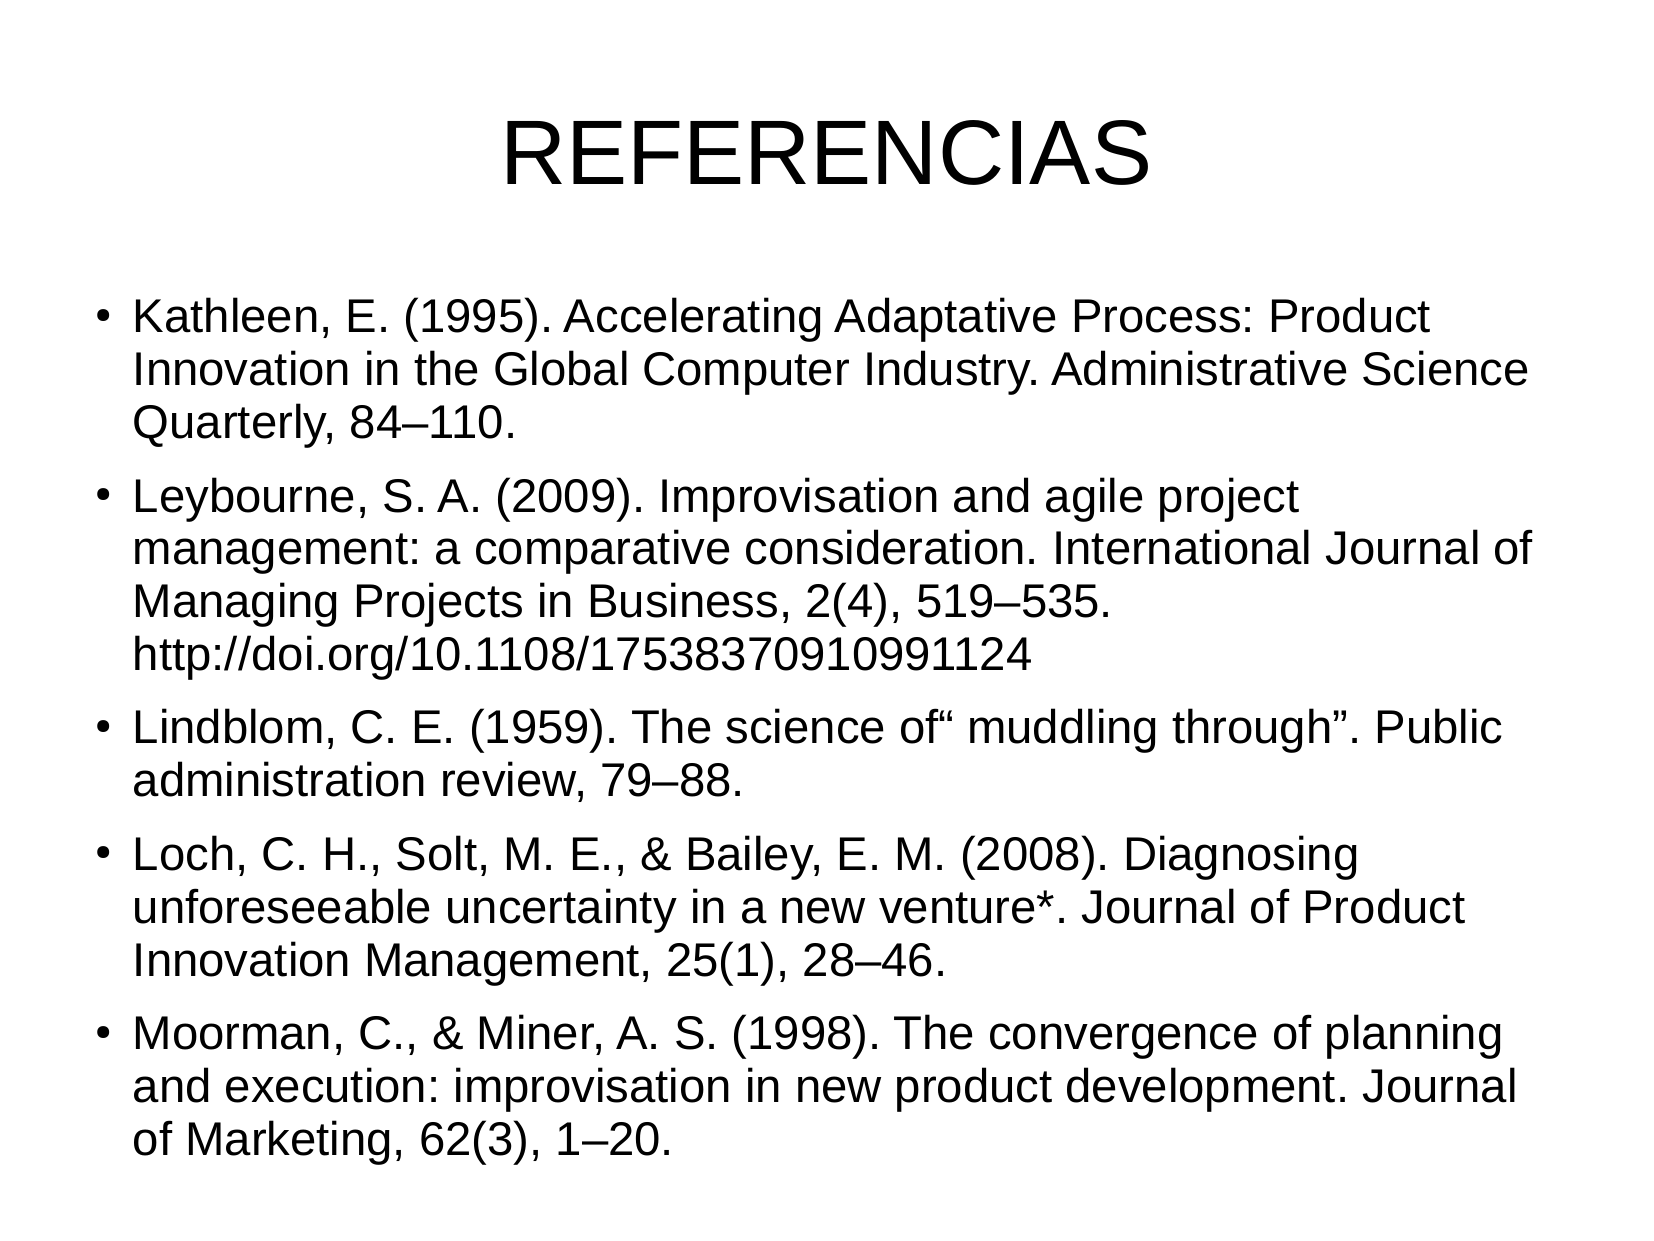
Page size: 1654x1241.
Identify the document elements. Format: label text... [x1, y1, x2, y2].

title REFERENCIAS [82, 49, 1571, 257]
list Kathleen, E. (1995). Accelerating Adaptative Process: Product Innovation in the Global Computer Industry. Administrative Science Quarterly, 84–110. Leybourne, S. A. (2009). Improvisation and agile project management: a comparative consideration. International Journal of Managing Projects in Business, 2(4), 519–535. http://doi.org/10.1108/17538370910991124 Lindblom, C. E. (1959). The science of“ muddling through”. Public administration review, 79–88. Loch, C. H., Solt, M. E., & Bailey, E. M. (2008). Diagnosing unforeseeable uncertainty in a new venture*. Journal of Product Innovation Management, 25(1), 28–46. Moorman, C., & Miner, A. S. (1998). The convergence of planning and execution: improvisation in new product development. Journal of Marketing, 62(3), 1–20. [82, 290, 1571, 1170]
